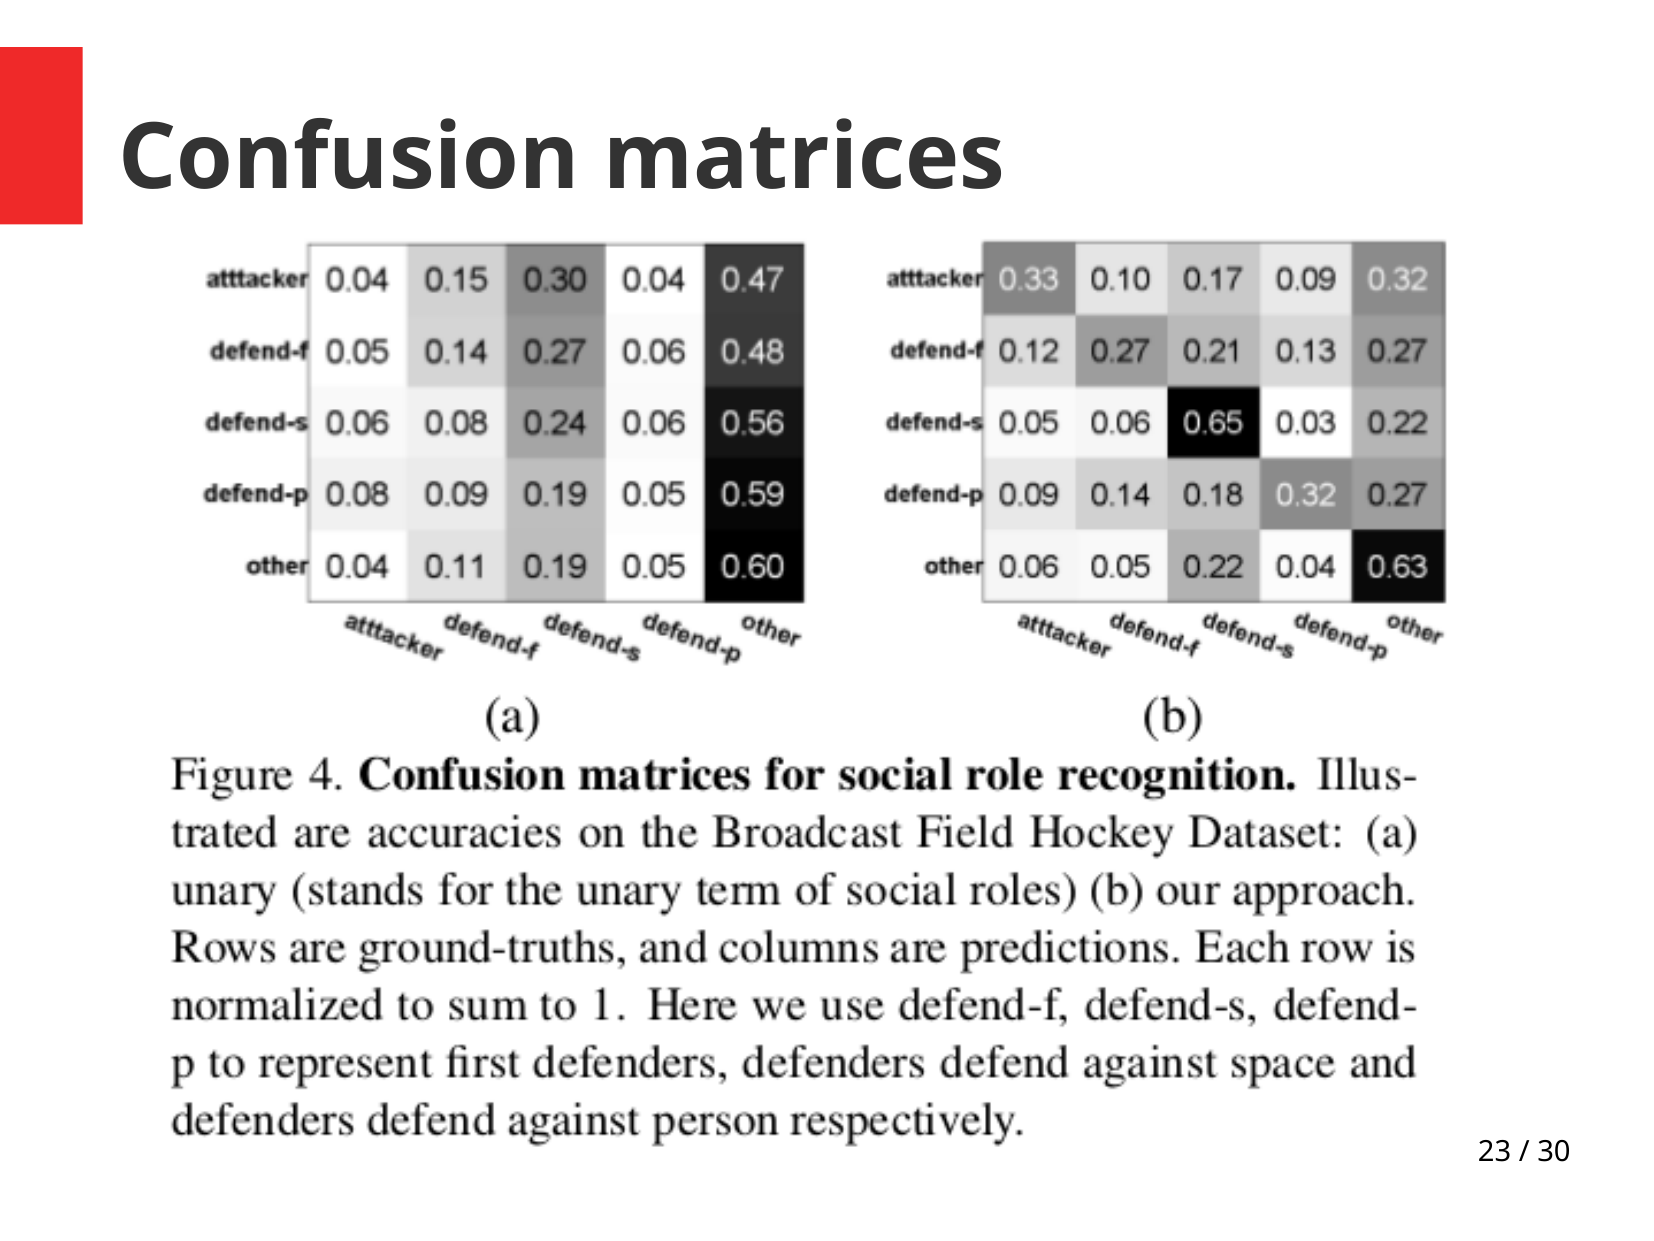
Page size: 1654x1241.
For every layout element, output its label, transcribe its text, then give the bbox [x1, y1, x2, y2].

picture [165, 224, 1465, 1163]
title Confusion matrices [118, 49, 1571, 257]
